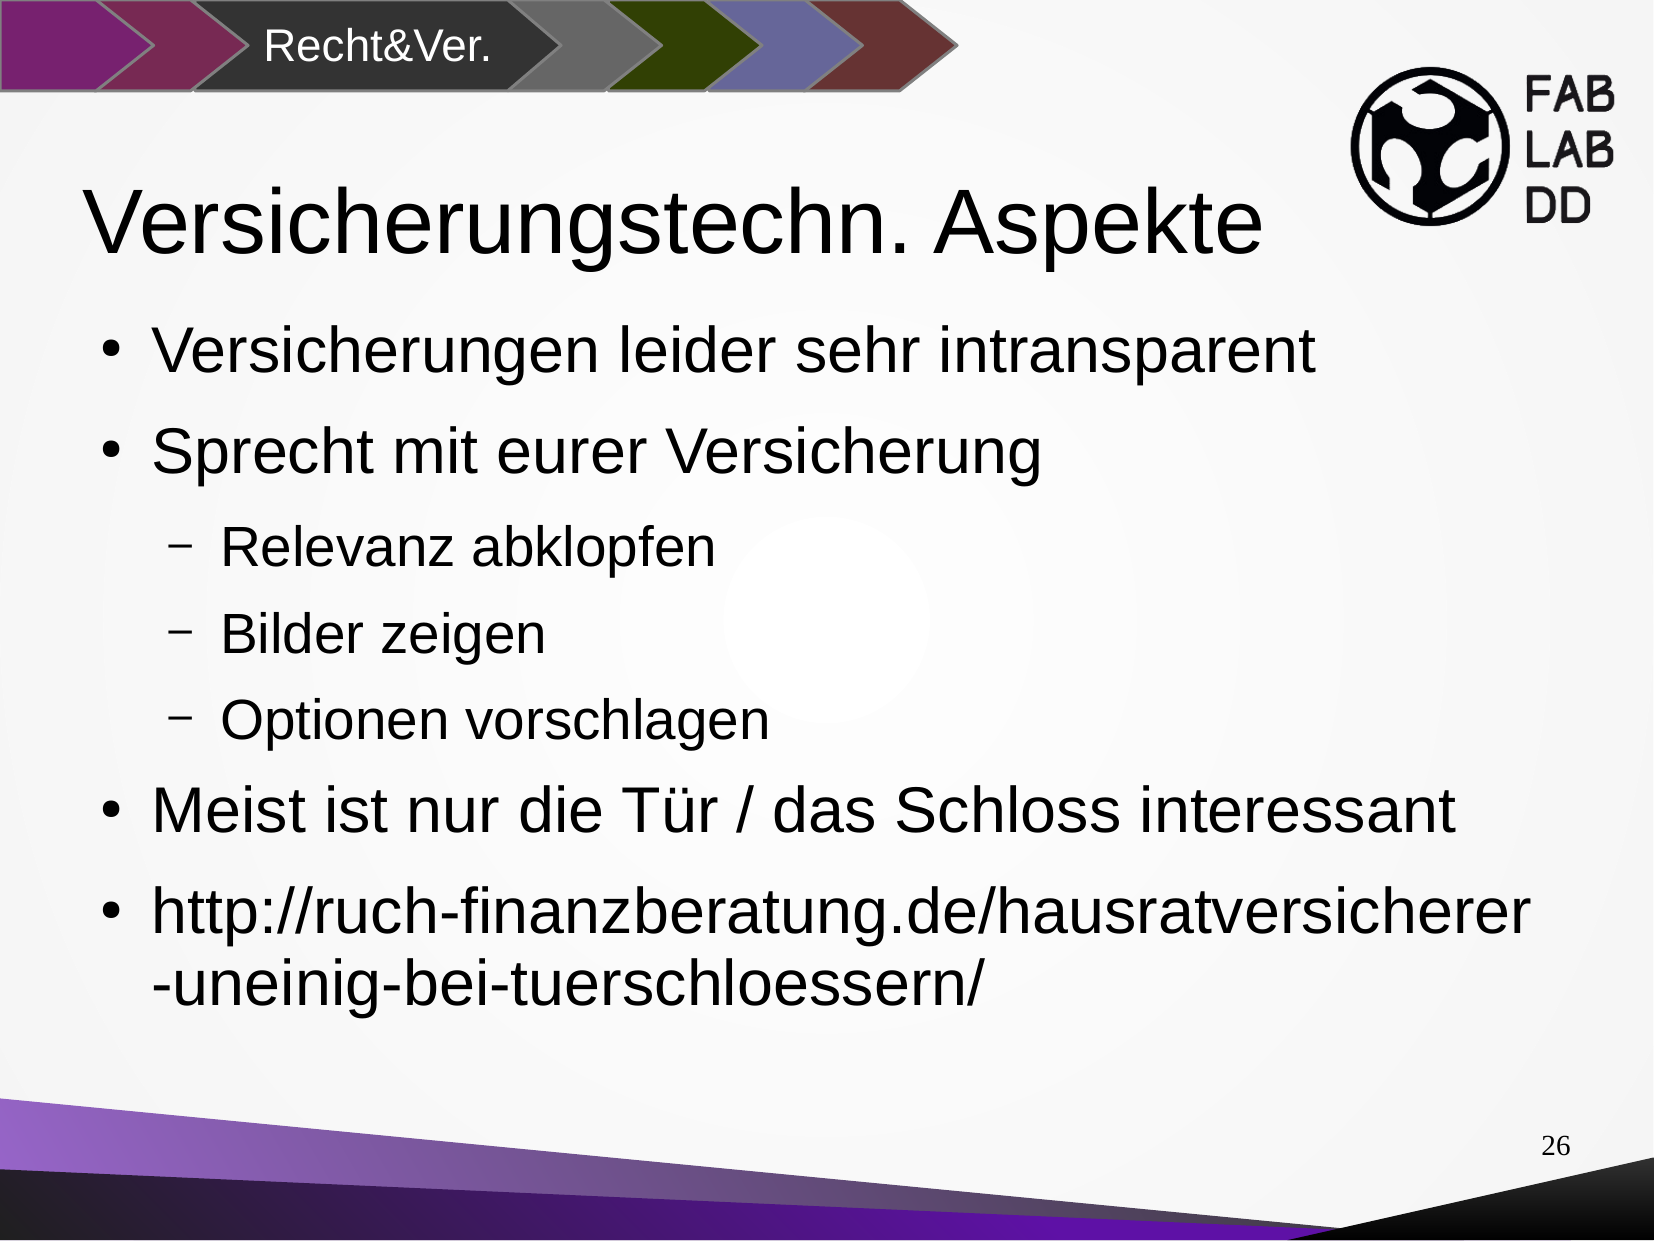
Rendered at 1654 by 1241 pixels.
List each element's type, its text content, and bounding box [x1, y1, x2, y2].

text_box Recht&Ver. [194, 0, 562, 91]
list Versicherungen leider sehr intransparent Sprecht mit eurer Versicherung Relevanz abklopfen Bilder zeigen Optionen vorschlagen Meist ist nur die Tür / das Schloss interessant http://ruch-finanzberatung.de/hausratversicherer -uneinig-bei-tuerschloessern/ [82, 313, 1538, 1034]
text_box [0, 0, 249, 91]
title Versicherungstechn. Aspekte [82, 118, 1300, 313]
picture [1324, 36, 1642, 257]
text_box [509, 0, 958, 91]
